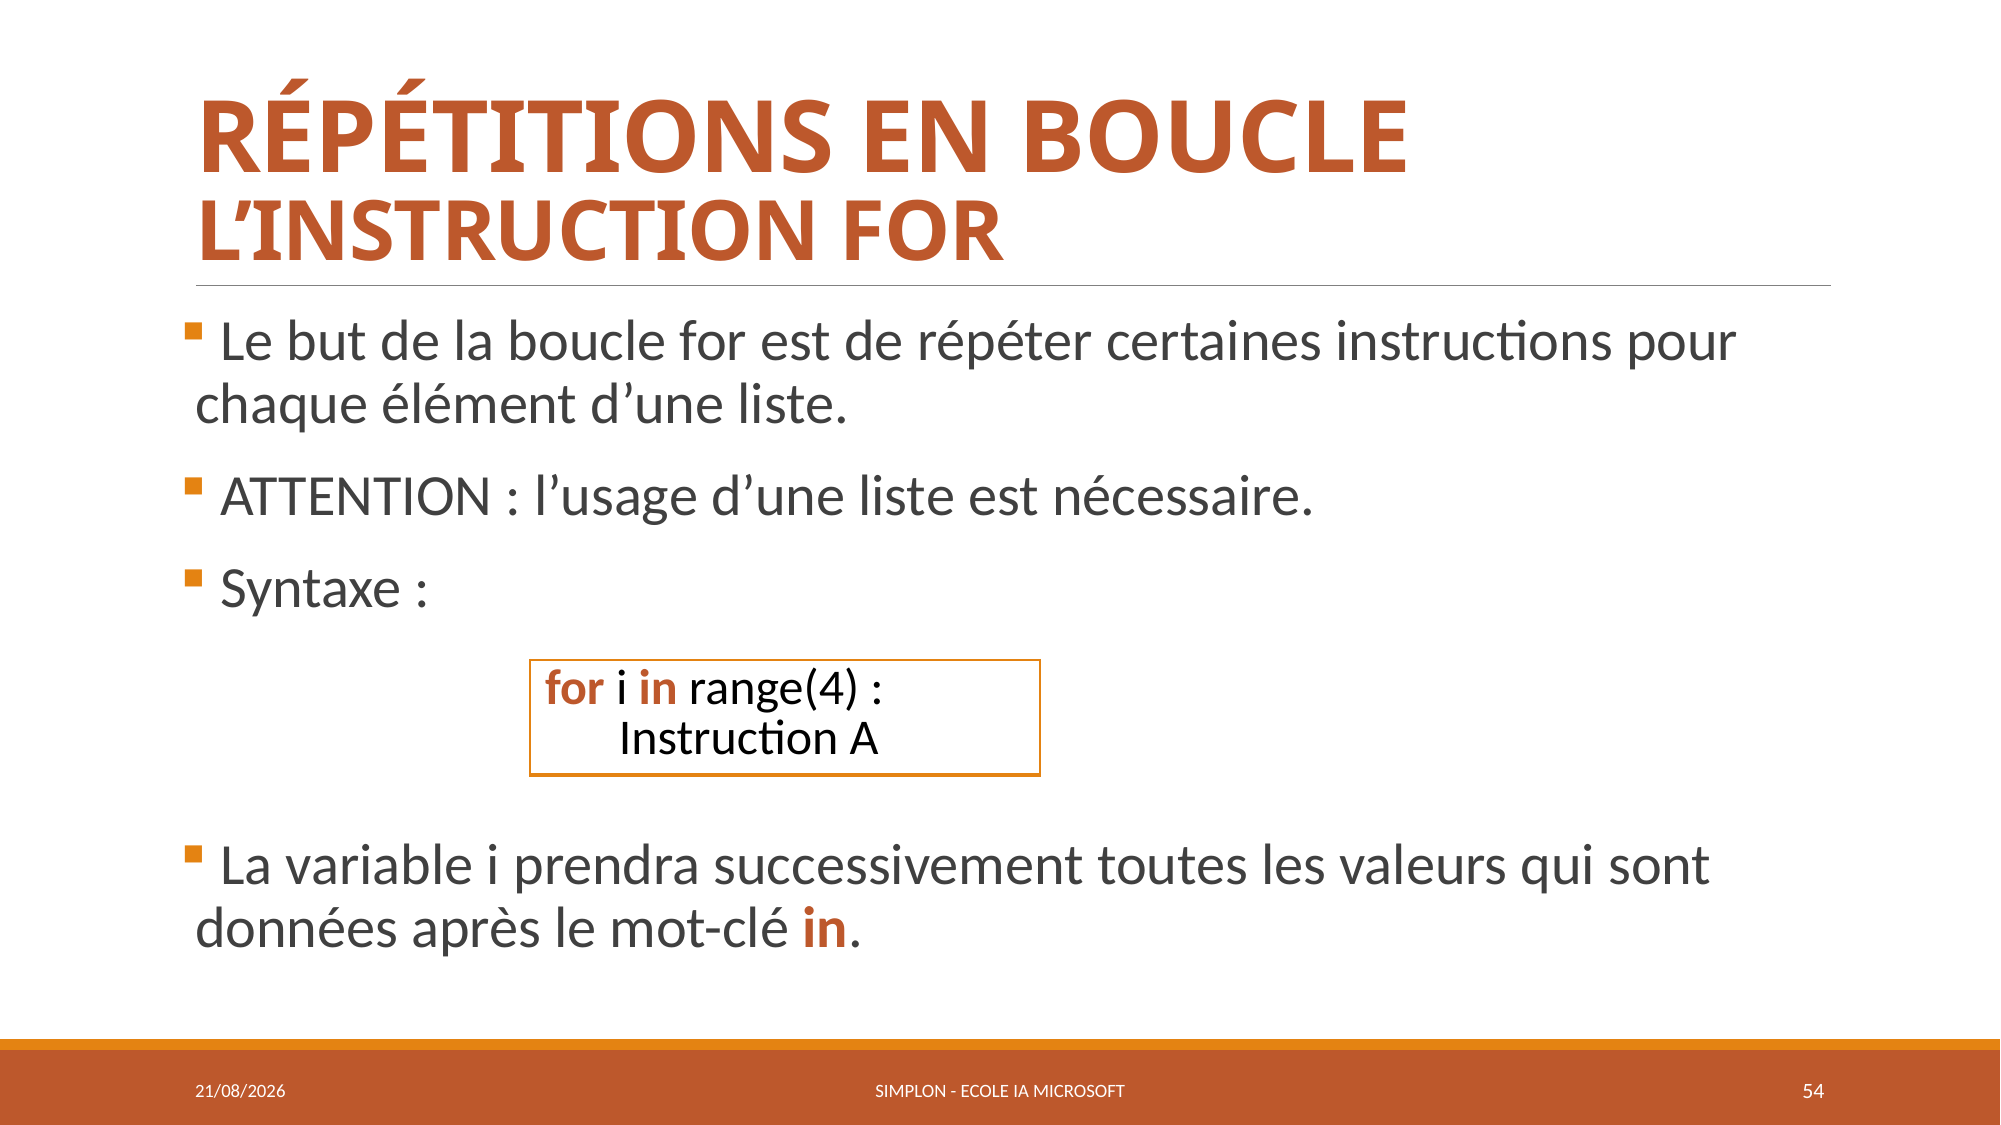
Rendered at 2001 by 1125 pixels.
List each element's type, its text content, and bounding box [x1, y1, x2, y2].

footer Simplon - Ecole IA Microsoft [604, 1059, 1396, 1120]
title RÉPÉTITIONS EN BOUCLE L’INSTRUCTION FOR [180, 47, 1830, 285]
slide_number 16/01/2020 [180, 1059, 586, 1120]
slide_number <numéro> [1624, 1059, 1840, 1120]
list Le but de la boucle for est de répéter certaines instructions pour chaque élément d’une liste. ATTENTION : l’usage d’une liste est nécessaire. Syntaxe : La variable i prendra successivement toutes les valeurs qui sont données après le mot-clé in. [180, 302, 1830, 976]
table_header for i in range(4) : Instruction A [531, 661, 1039, 773]
